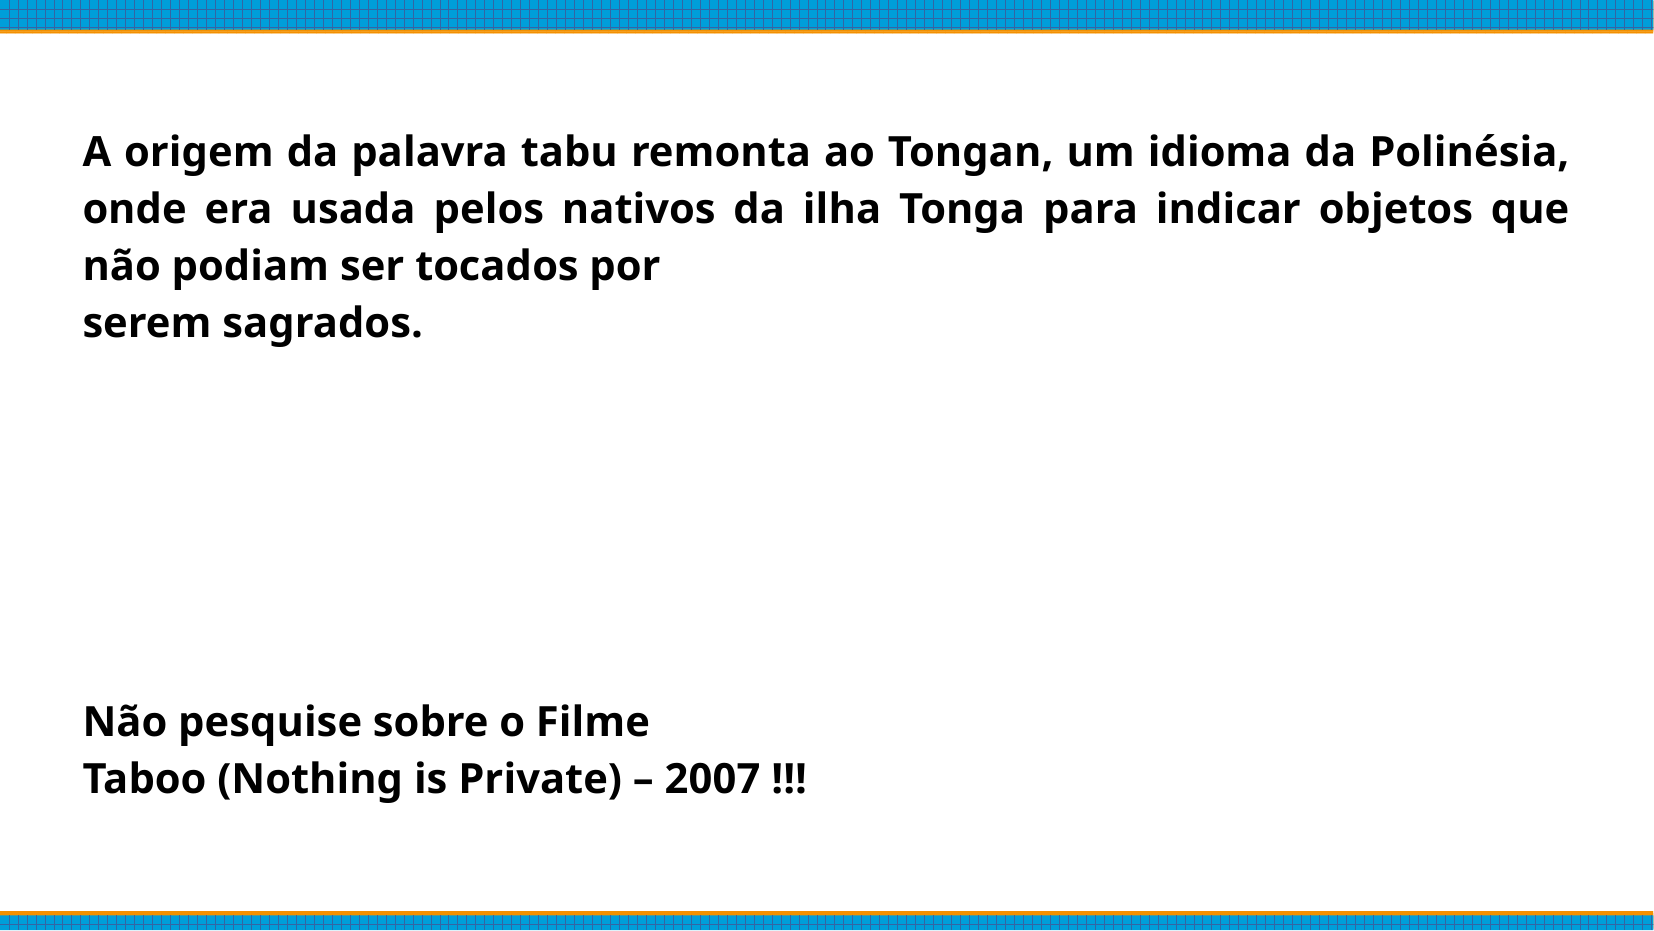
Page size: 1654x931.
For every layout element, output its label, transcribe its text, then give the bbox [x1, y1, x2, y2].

subtitle A origem da palavra tabu remonta ao Tongan, um idioma da Polinésia, onde era usada pelos nativos da ilha Tonga para indicar objetos que não podiam ser tocados por serem sagrados. Não pesquise sobre o Filme Taboo (Nothing is Private) – 2007 !!! [82, 103, 1571, 824]
